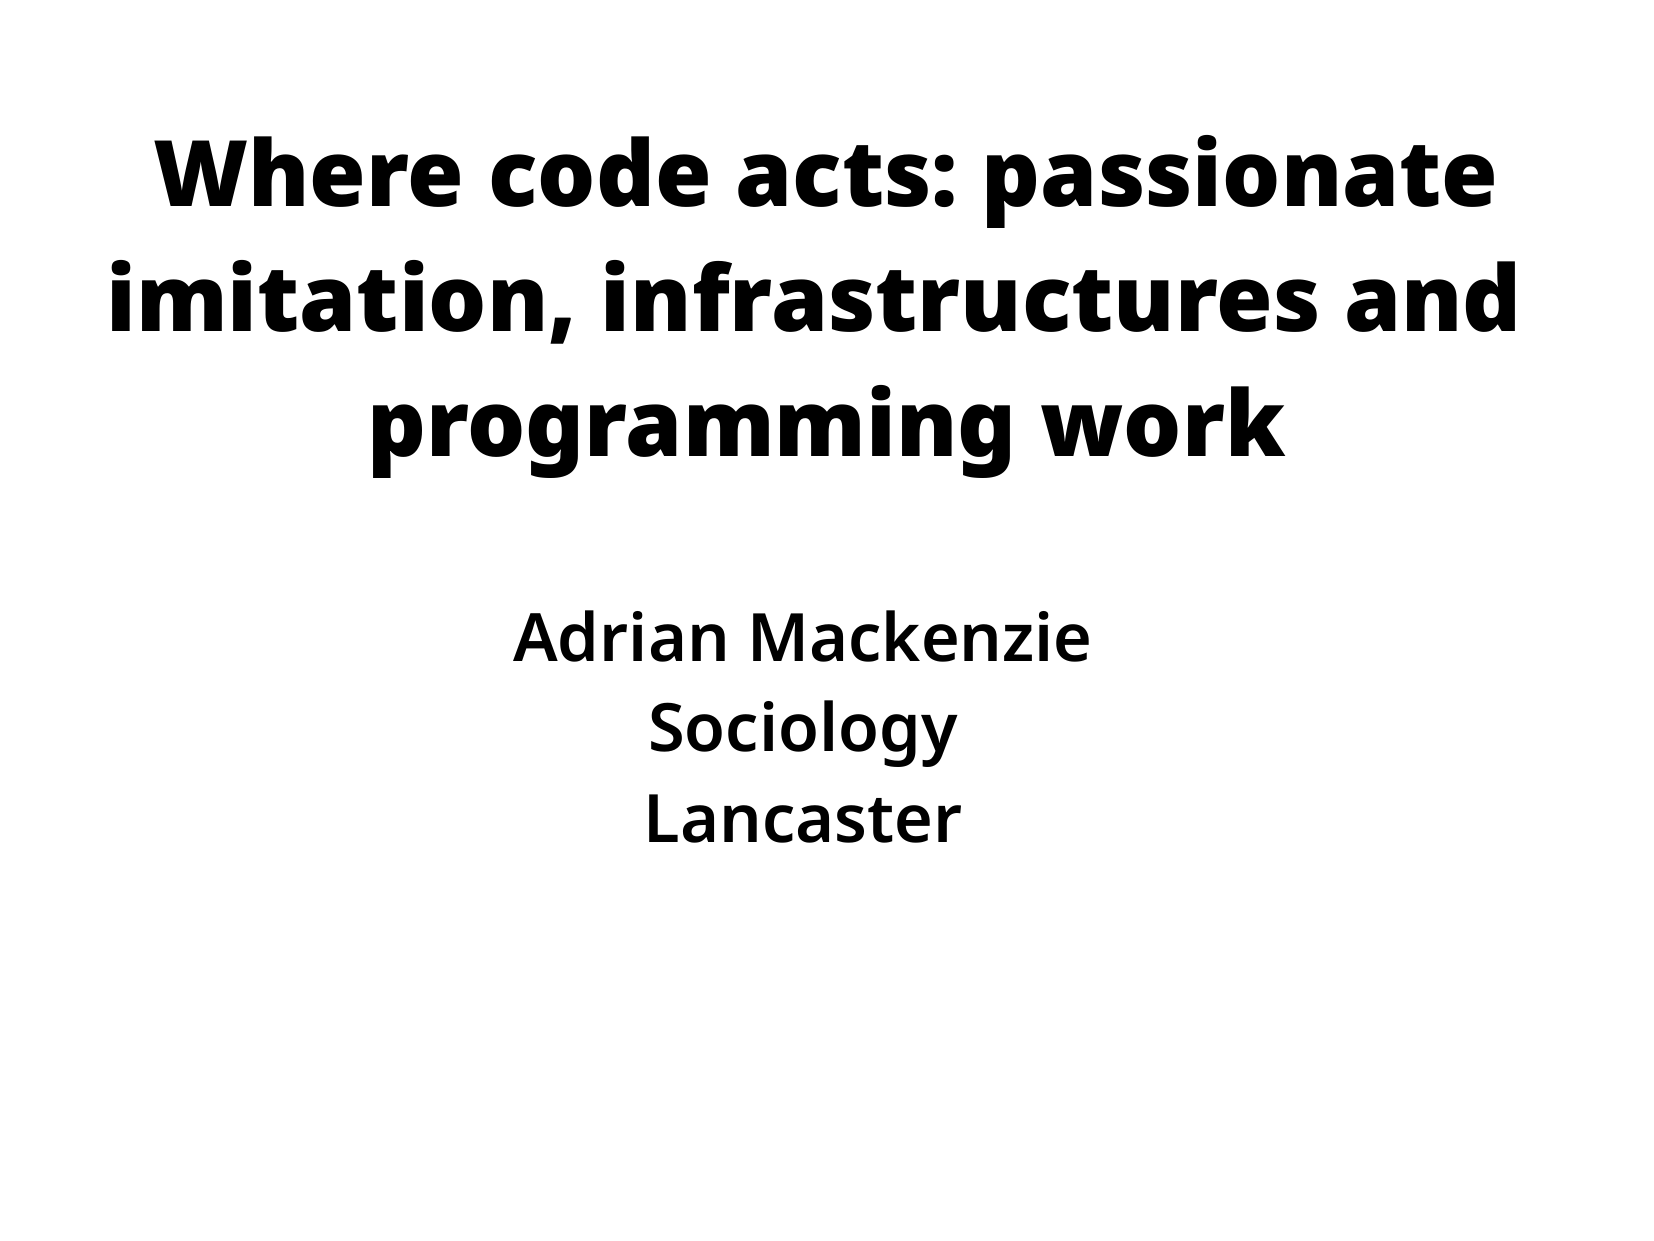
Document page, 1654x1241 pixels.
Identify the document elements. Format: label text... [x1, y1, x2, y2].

subtitle Adrian Mackenzie Sociology Lancaster [59, 448, 1548, 1169]
title Where code acts: passionate imitation, infrastructures and programming work [82, 122, 1571, 470]
